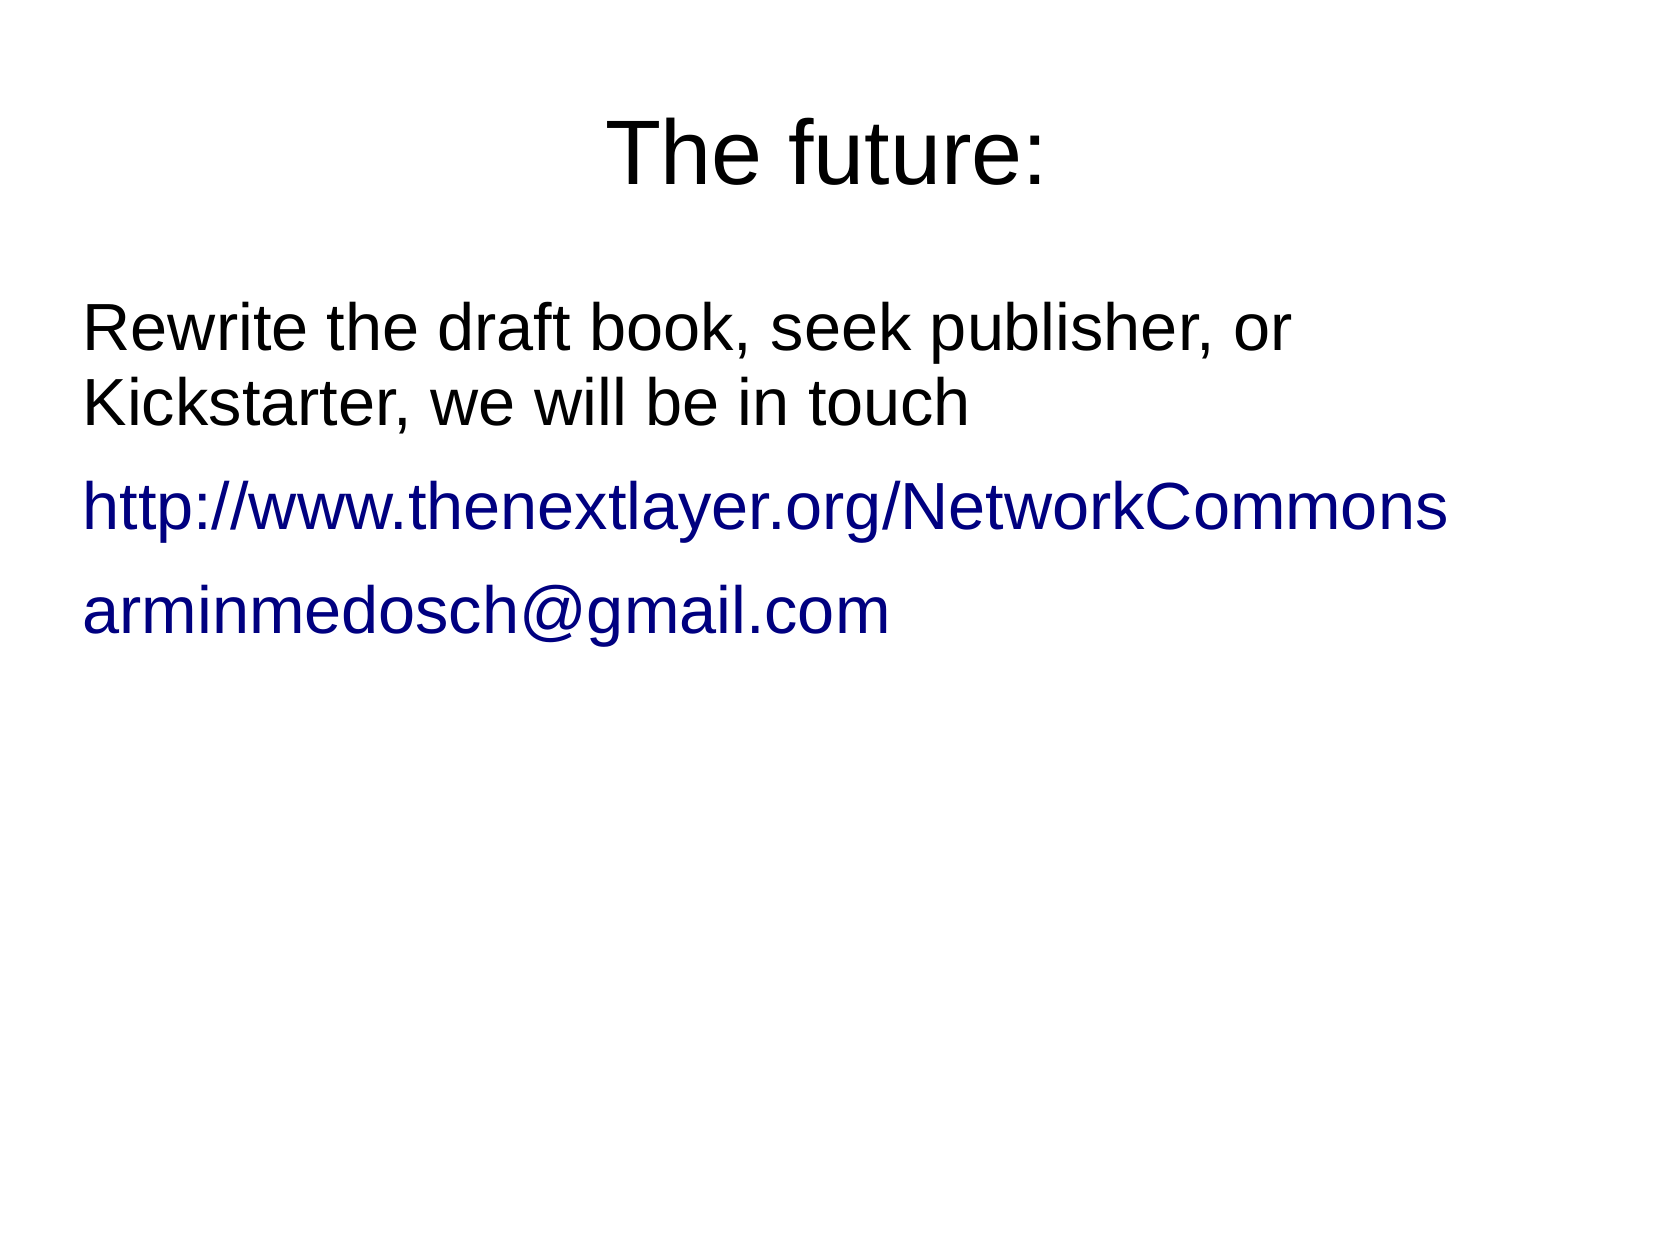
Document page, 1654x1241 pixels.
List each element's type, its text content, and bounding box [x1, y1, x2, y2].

title The future: [82, 49, 1571, 257]
list Rewrite the draft book, seek publisher, or Kickstarter, we will be in touch http://www.thenextlayer.org/NetworkCommons arminmedosch@gmail.com [82, 290, 1571, 1010]
